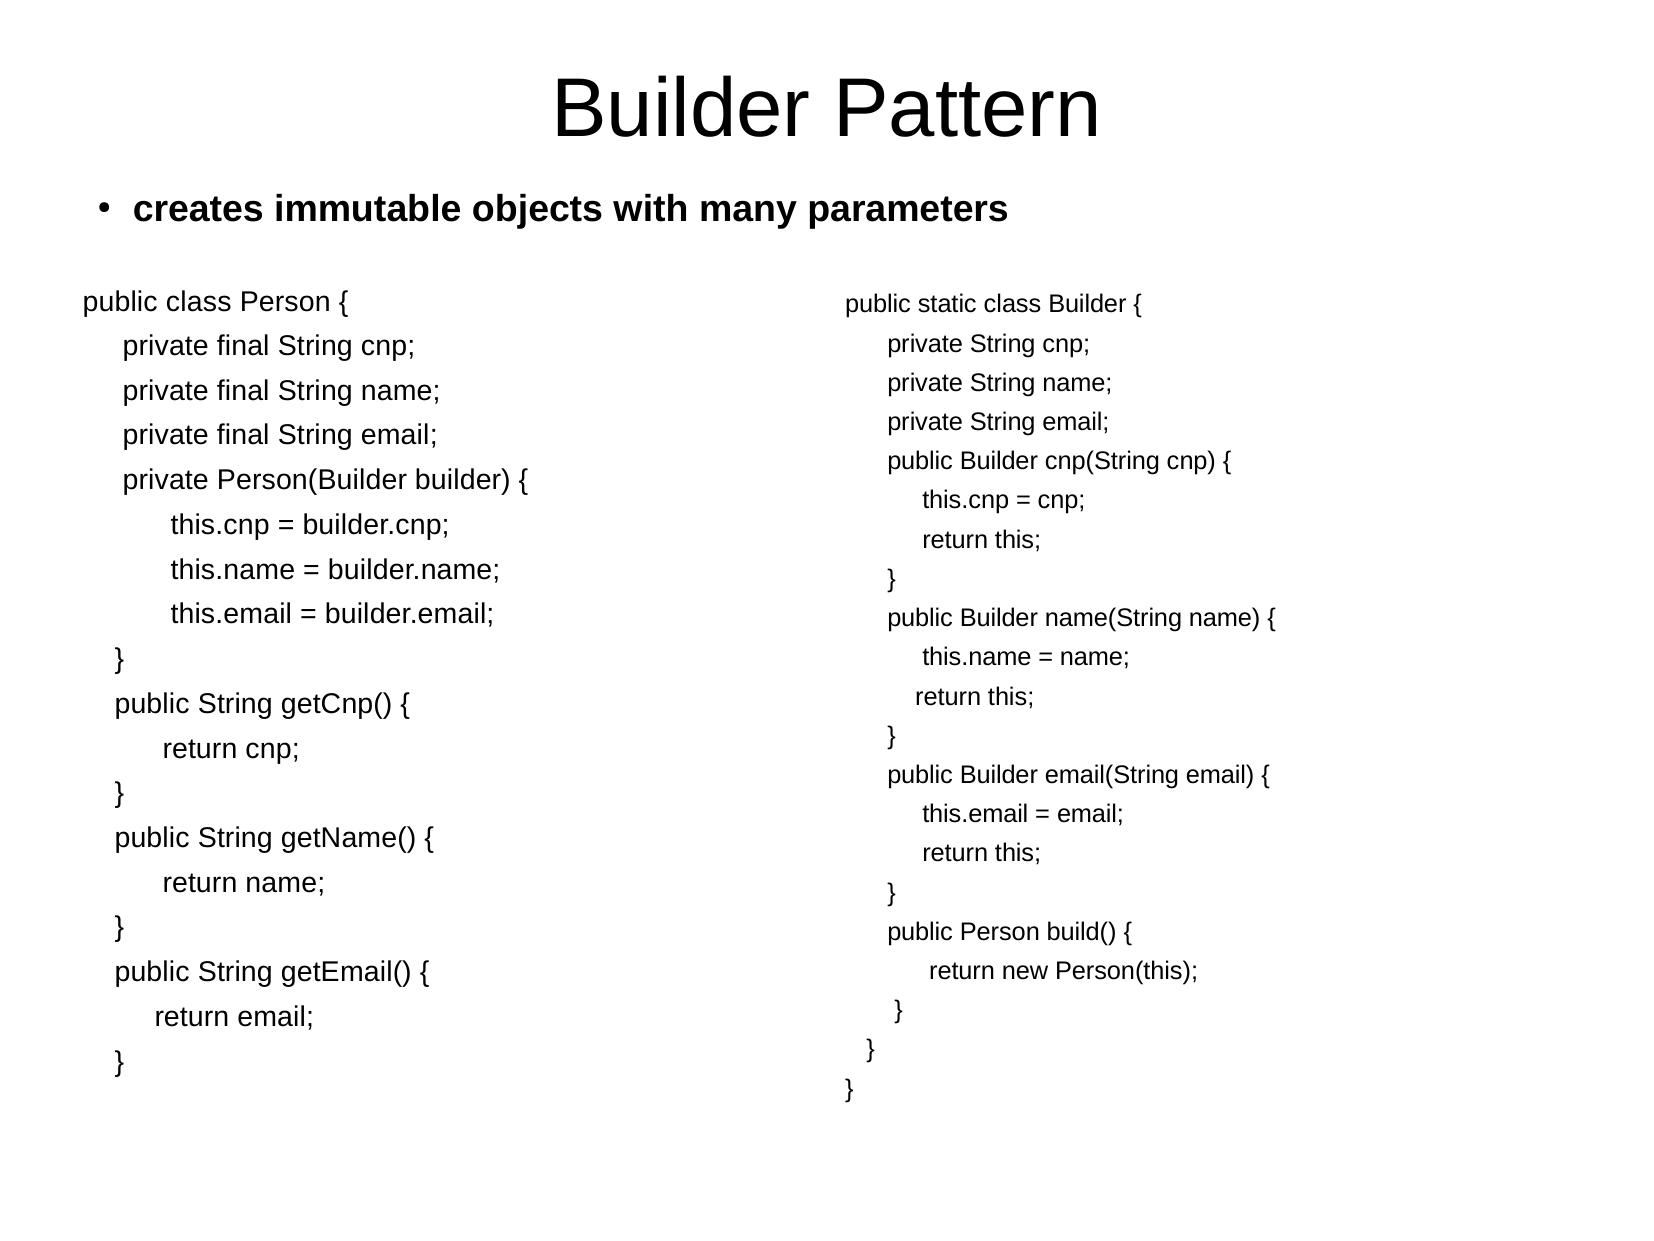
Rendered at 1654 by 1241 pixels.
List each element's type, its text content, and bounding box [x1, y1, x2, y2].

list public class Person { private final String cnp; private final String name; private final String email; private Person(Builder builder) { this.cnp = builder.cnp; this.name = builder.name; this.email = builder.email; } public String getCnp() { return cnp; } public String getName() { return name; } public String getEmail() { return email; } [82, 291, 809, 1096]
text_box creates immutable objects with many parameters [82, 180, 1606, 291]
title Builder Pattern [82, 49, 1571, 166]
list public static class Builder { private String cnp; private String name; private String email; public Builder cnp(String cnp) { this.cnp = cnp; return this; } public Builder name(String name) { this.name = name; return this; } public Builder email(String email) { this.email = email; return this; } public Person build() { return new Person(this); } } } [845, 291, 1572, 1126]
